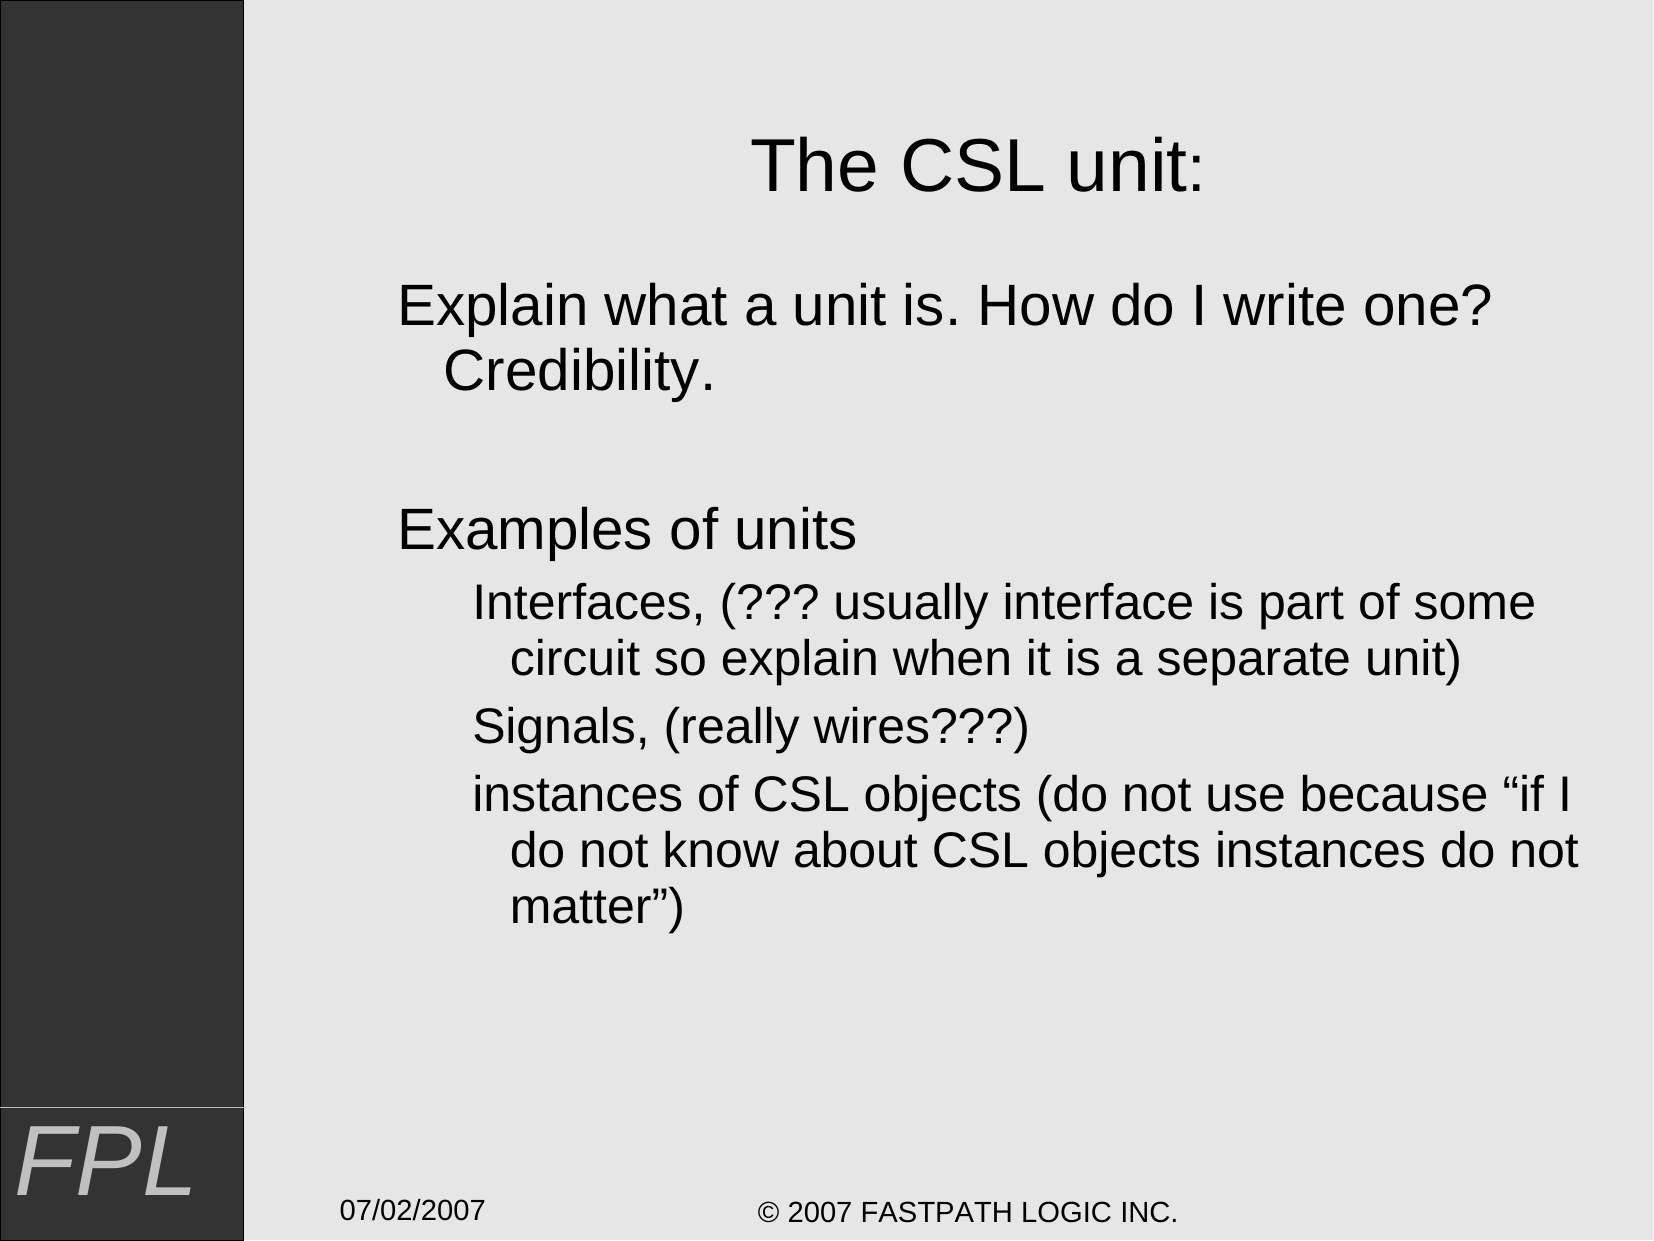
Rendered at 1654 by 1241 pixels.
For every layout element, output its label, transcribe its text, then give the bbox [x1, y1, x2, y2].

list Explain what a unit is. How do I write one? Credibility. Examples of units Interfaces, (??? usually interface is part of some circuit so explain when it is a separate unit) Signals, (really wires???) instances of CSL objects (do not use because “if I do not know about CSL objects instances do not matter”) [322, 272, 1635, 1131]
title The CSL unit: [427, 57, 1530, 272]
